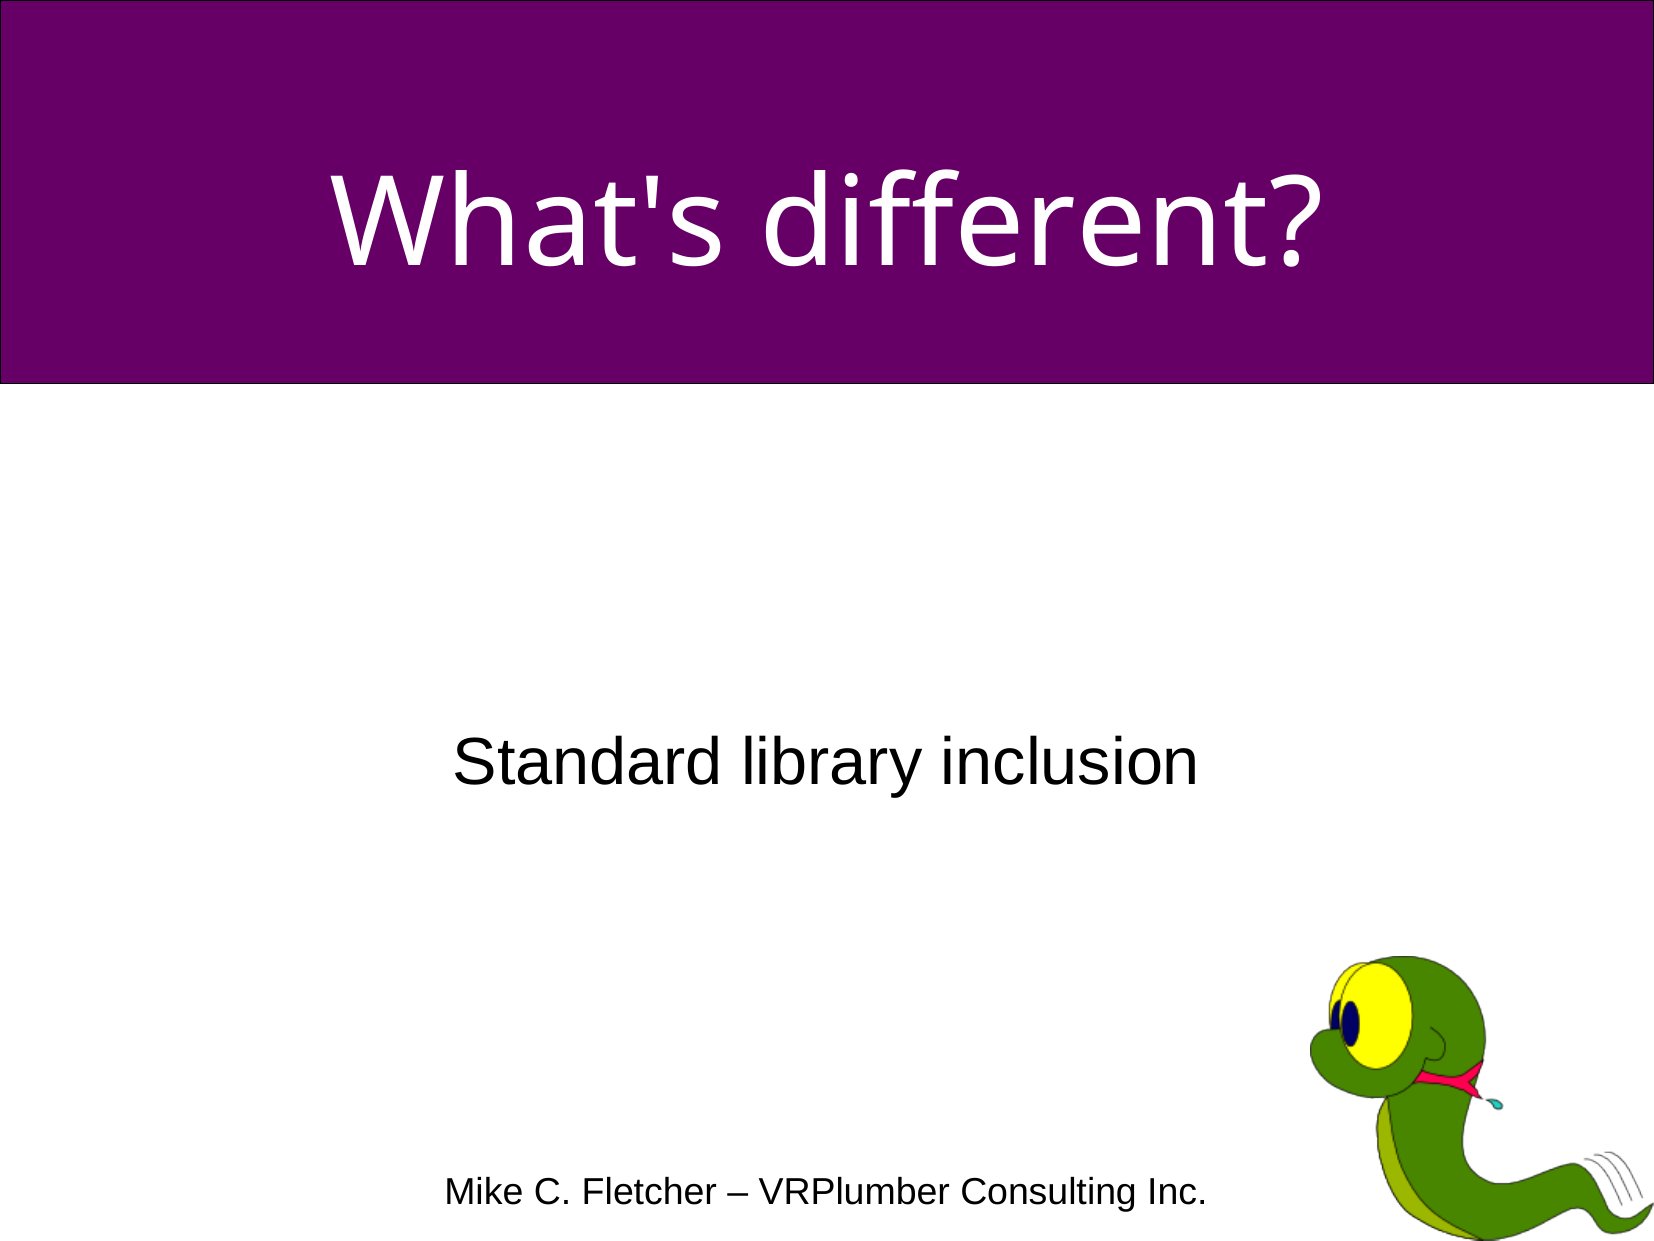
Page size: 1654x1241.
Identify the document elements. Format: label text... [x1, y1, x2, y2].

subtitle Standard library inclusion [82, 420, 1571, 1102]
picture [1310, 956, 1654, 1241]
title What's different? [82, 56, 1571, 377]
